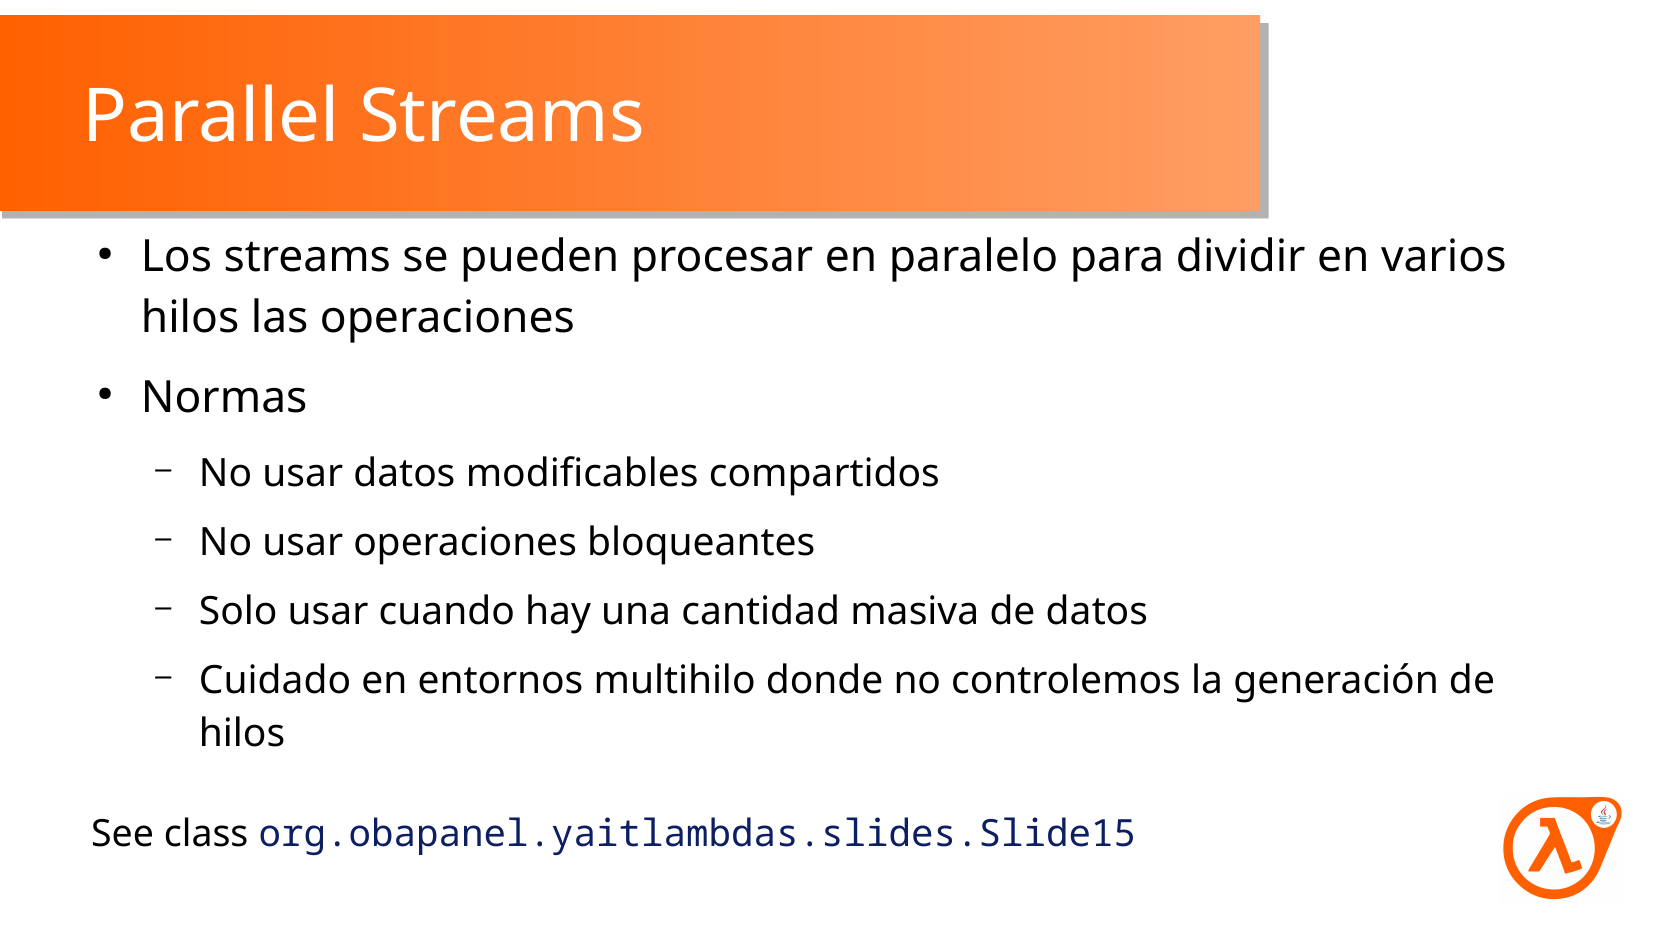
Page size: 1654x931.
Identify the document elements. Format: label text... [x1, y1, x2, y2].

list Los streams se pueden procesar en paralelo para dividir en varios hilos las operaciones Normas No usar datos modificables compartidos No usar operaciones bloqueantes Solo usar cuando hay una cantidad masiva de datos Cuidado en entornos multihilo donde no controlemos la generación de hilos [82, 224, 1571, 764]
title Parallel Streams [82, 35, 1235, 189]
picture [1500, 794, 1625, 903]
text_box See class org.obapanel.yaitlambdas.slides.Slide15 [76, 798, 1129, 856]
